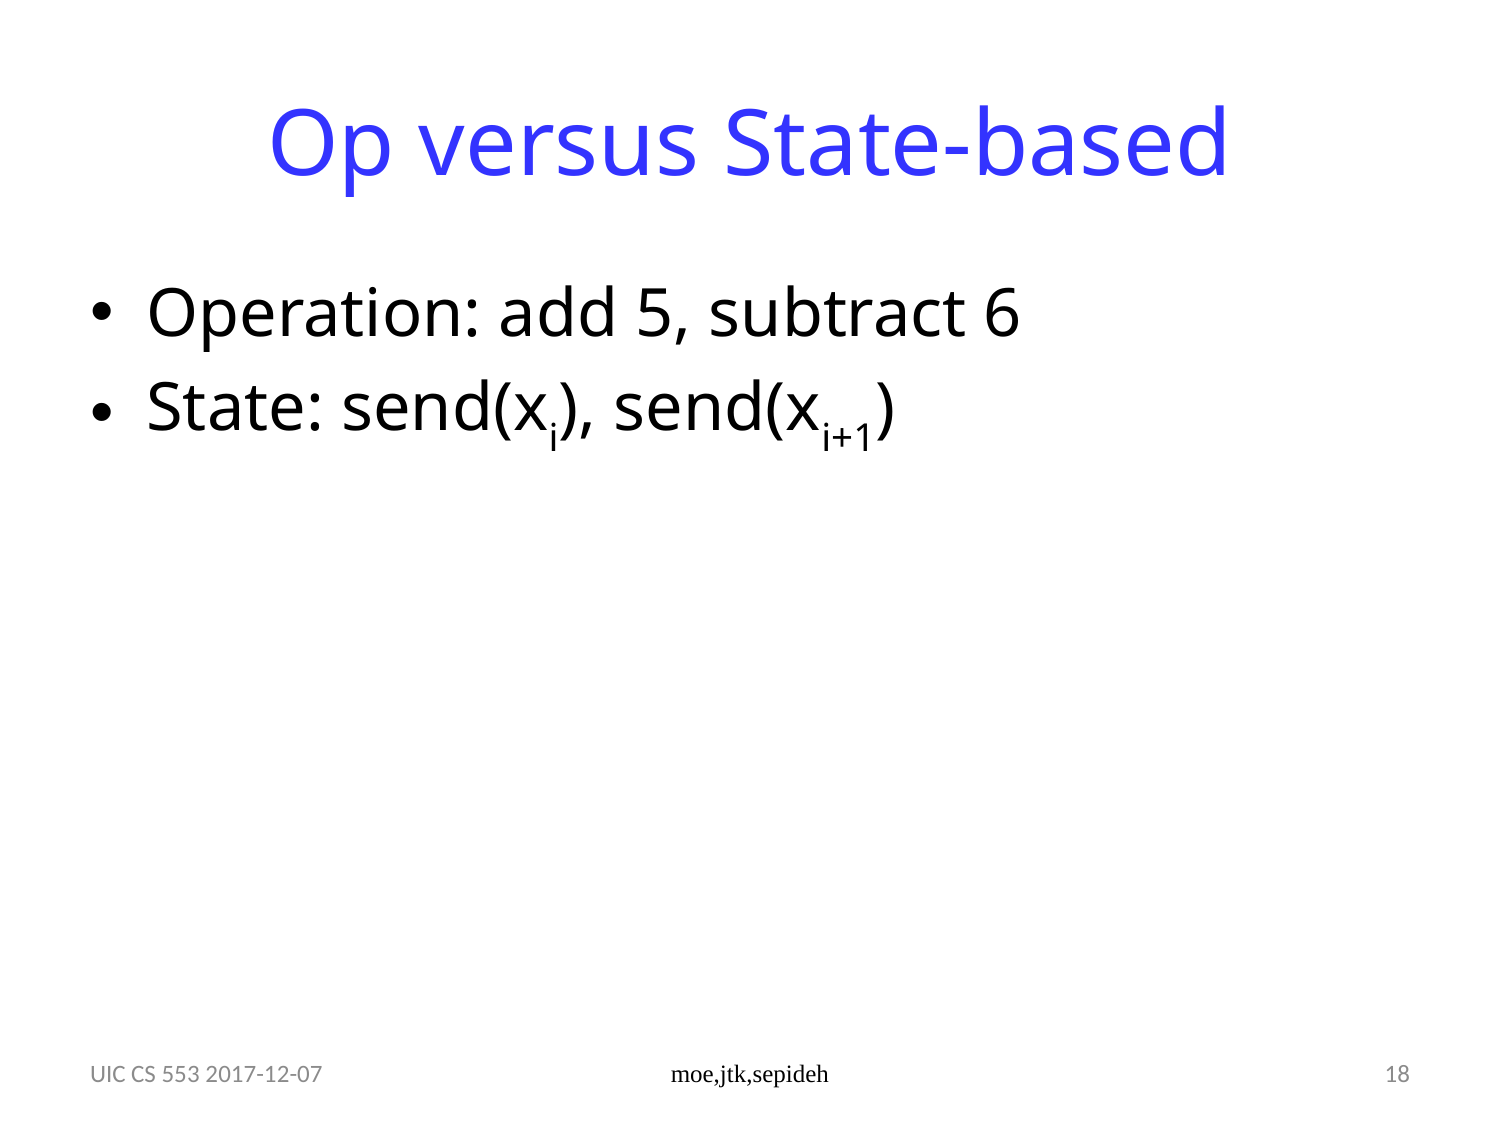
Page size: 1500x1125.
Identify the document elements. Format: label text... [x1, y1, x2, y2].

title Op versus State-based [75, 45, 1425, 233]
list Operation: add 5, subtract 6 State: send(xi), send(xi+1) [75, 262, 1425, 1005]
